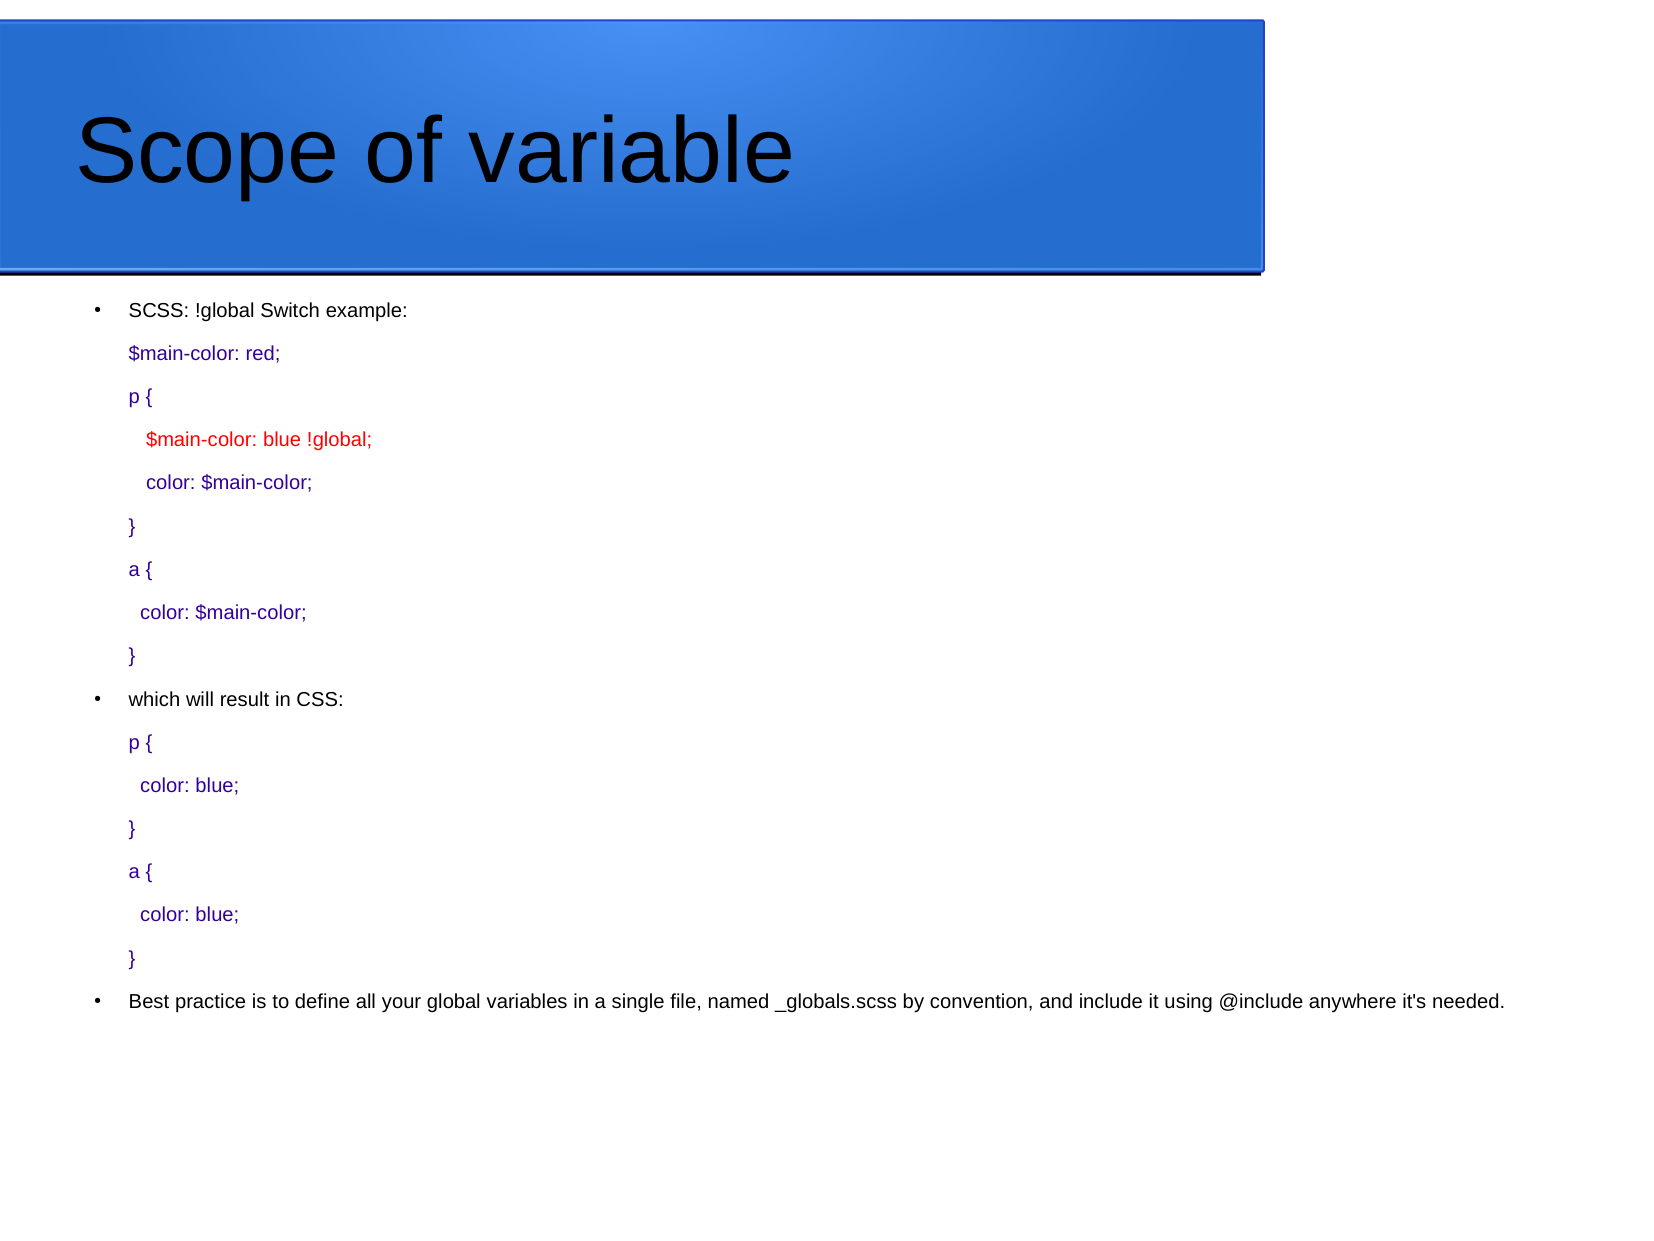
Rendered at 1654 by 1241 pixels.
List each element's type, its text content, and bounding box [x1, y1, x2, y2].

title Scope of variable [75, 90, 1227, 211]
list SCSS: !global Switch example: $main-color: red; p { $main-color: blue !global; color: $main-color; } a { color: $main-color; } which will result in CSS: p { color: blue; } a { color: blue; } Best practice is to define all your global variables in a single file, named _globals.scss by convention, and include it using @include anywhere it's needed. [82, 299, 1571, 1019]
